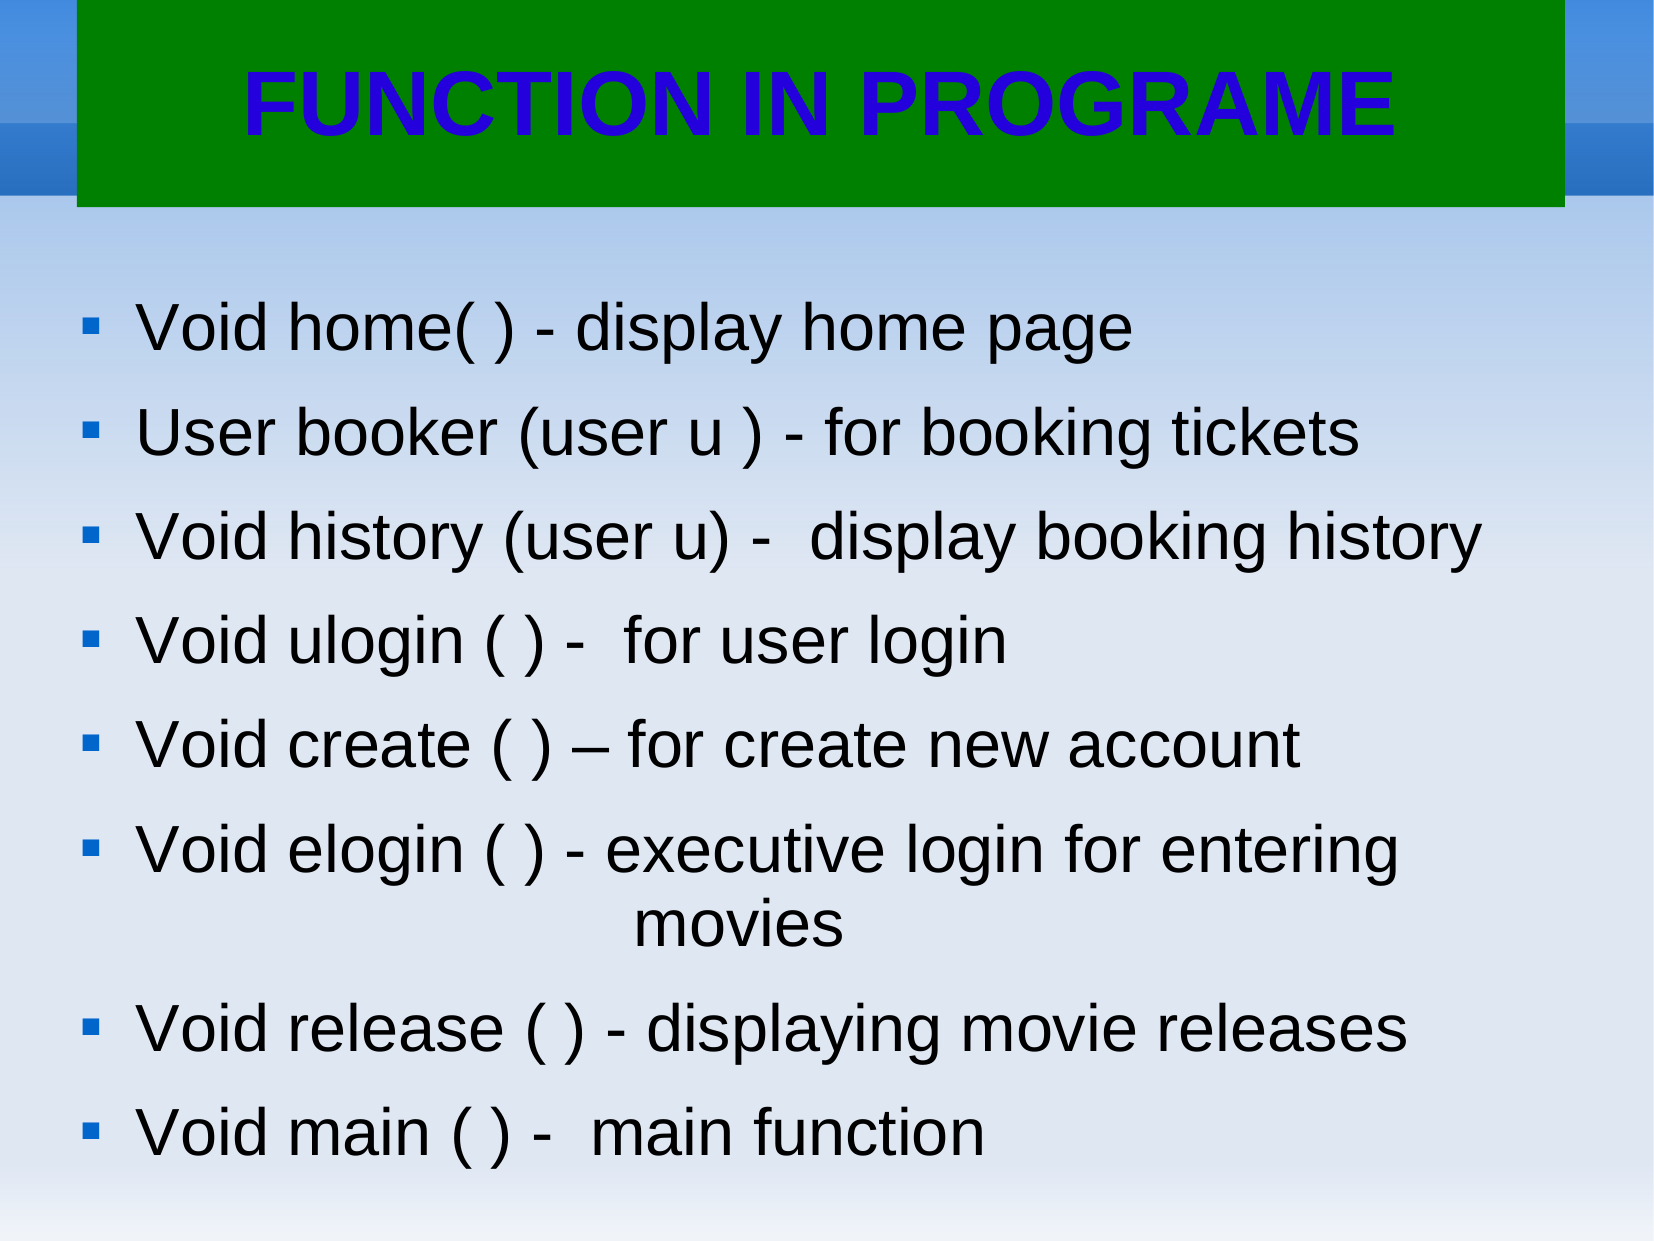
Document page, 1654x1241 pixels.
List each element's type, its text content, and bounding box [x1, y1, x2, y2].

list Void home( ) - display home page User booker (user u ) - for booking tickets Void history (user u) - display booking history Void ulogin ( ) - for user login Void create ( ) – for create new account Void elogin ( ) - executive login for entering movies Void release ( ) - displaying movie releases Void main ( ) - main function [64, 290, 1554, 1170]
picture [0, 0, 1654, 1241]
title FUNCTION IN PROGRAME [76, 7, 1565, 200]
